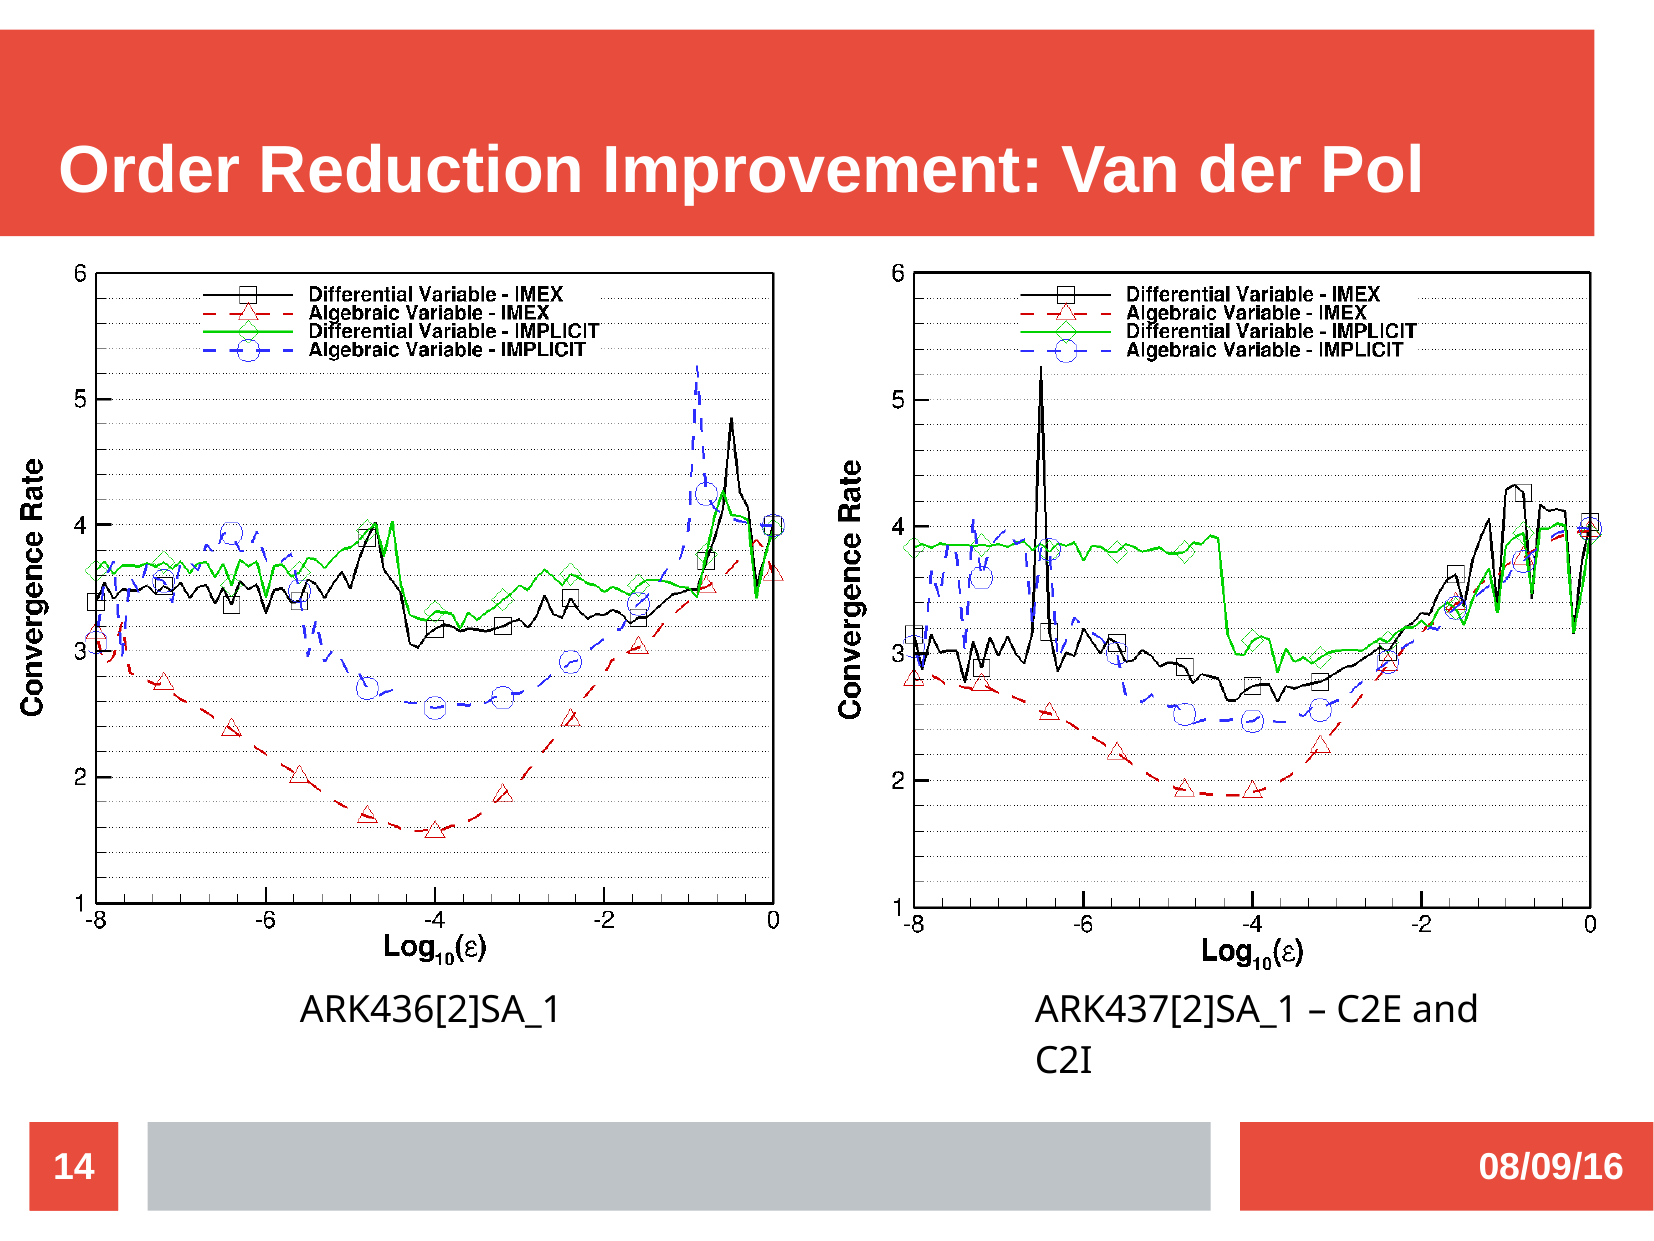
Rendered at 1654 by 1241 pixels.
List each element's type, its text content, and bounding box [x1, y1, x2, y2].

picture [825, 255, 1606, 980]
text_box ARK437[2]SA_1 – C2E and C2I [1020, 975, 1516, 1085]
title Order Reduction Improvement: Van der Pol [59, 59, 1595, 207]
text_box ARK436[2]SA_1 [285, 975, 554, 1038]
picture [15, 255, 796, 980]
